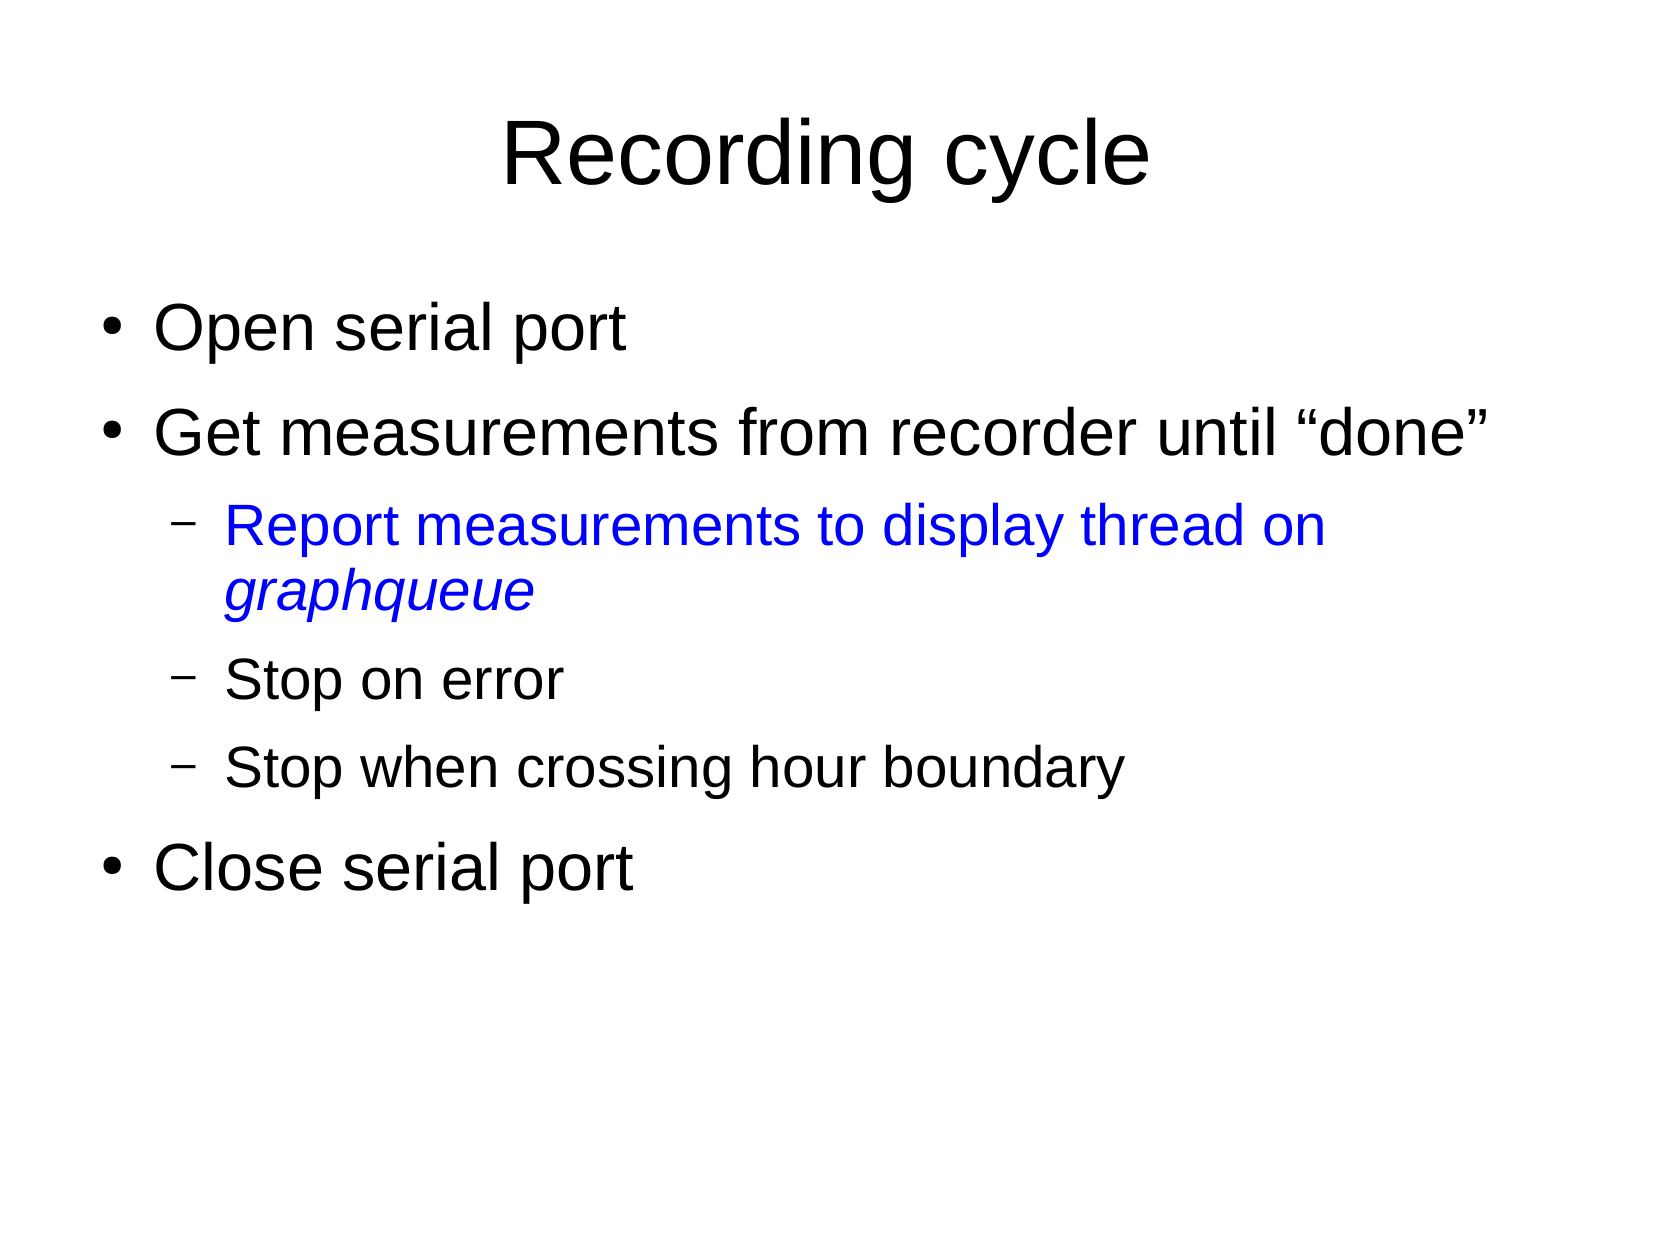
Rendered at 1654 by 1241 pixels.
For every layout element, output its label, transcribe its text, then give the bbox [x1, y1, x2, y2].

list Open serial port Get measurements from recorder until “done” Report measurements to display thread on graphqueue Stop on error Stop when crossing hour boundary Close serial port [82, 290, 1571, 1010]
title Recording cycle [82, 49, 1571, 257]
